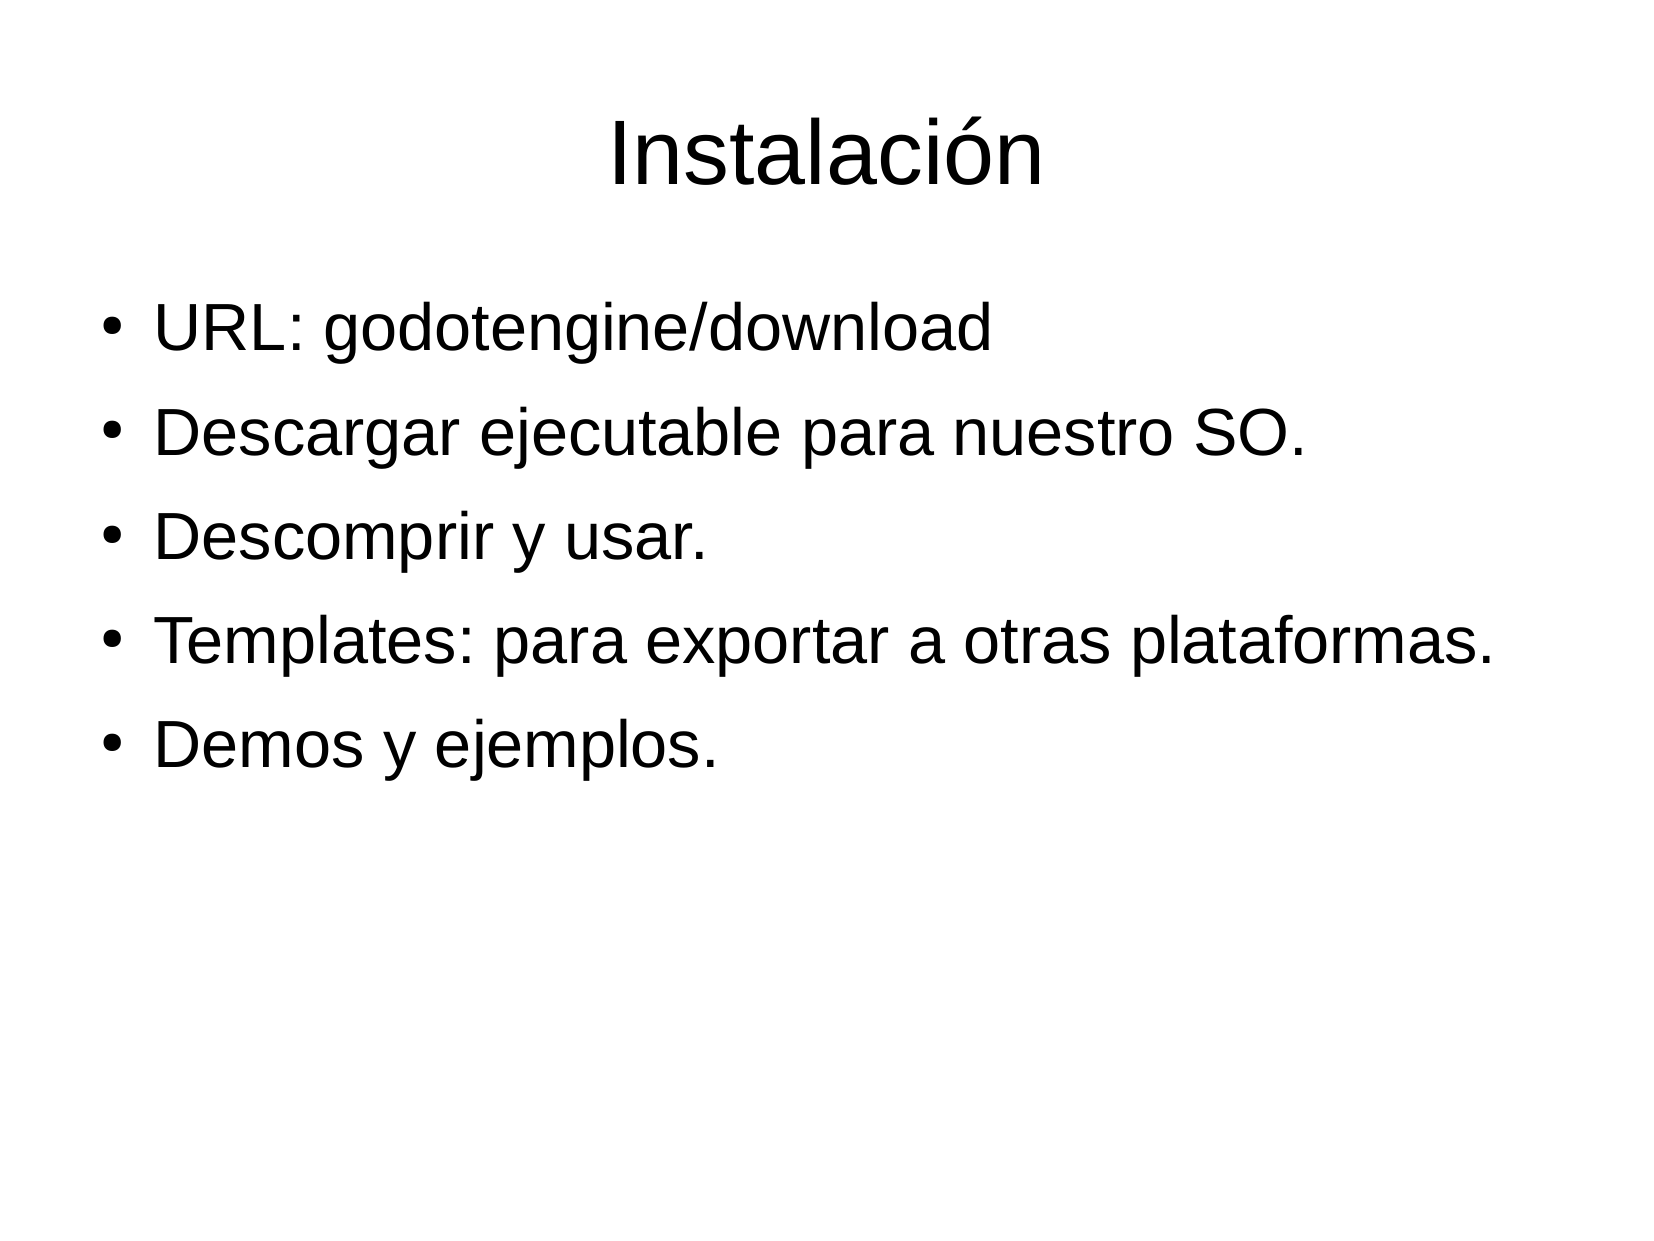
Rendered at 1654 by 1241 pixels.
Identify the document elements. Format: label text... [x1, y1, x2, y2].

list URL: godotengine/download Descargar ejecutable para nuestro SO. Descomprir y usar. Templates: para exportar a otras plataformas. Demos y ejemplos. [82, 290, 1571, 1010]
title Instalación [82, 49, 1571, 257]
